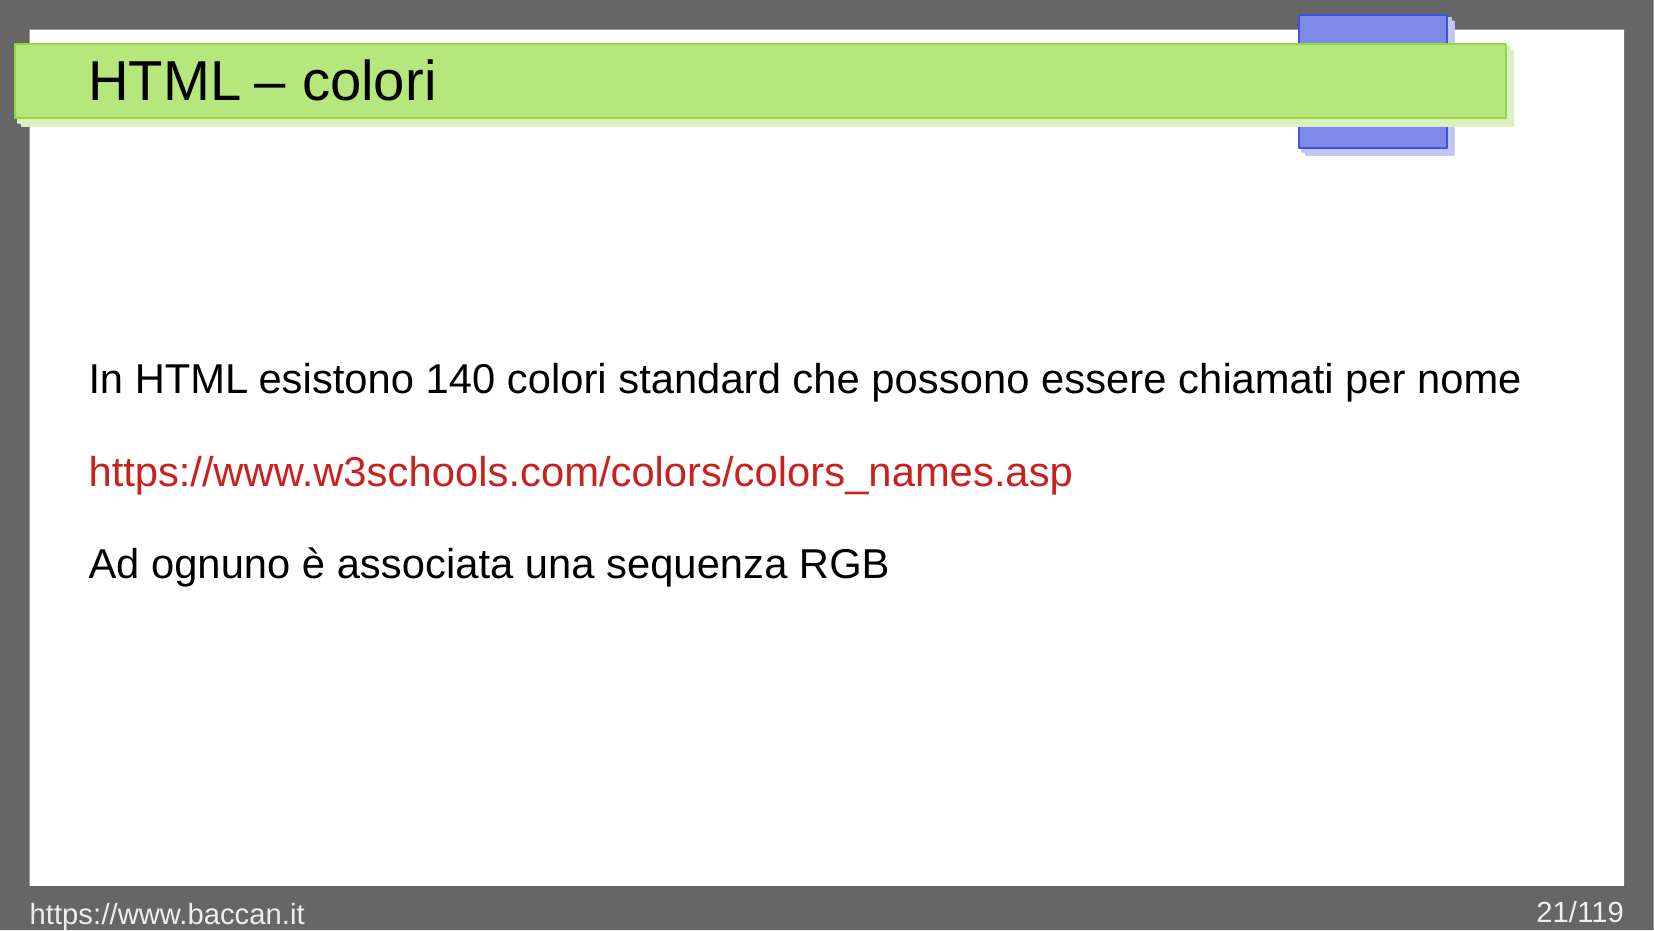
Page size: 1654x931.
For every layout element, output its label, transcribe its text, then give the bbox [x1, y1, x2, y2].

text_box In HTML esistono 140 colori standard che possono essere chiamati per nome https://www.w3schools.com/colors/colors_names.asp Ad ognuno è associata una sequenza RGB [88, 169, 1565, 821]
title HTML – colori [88, 44, 1506, 119]
